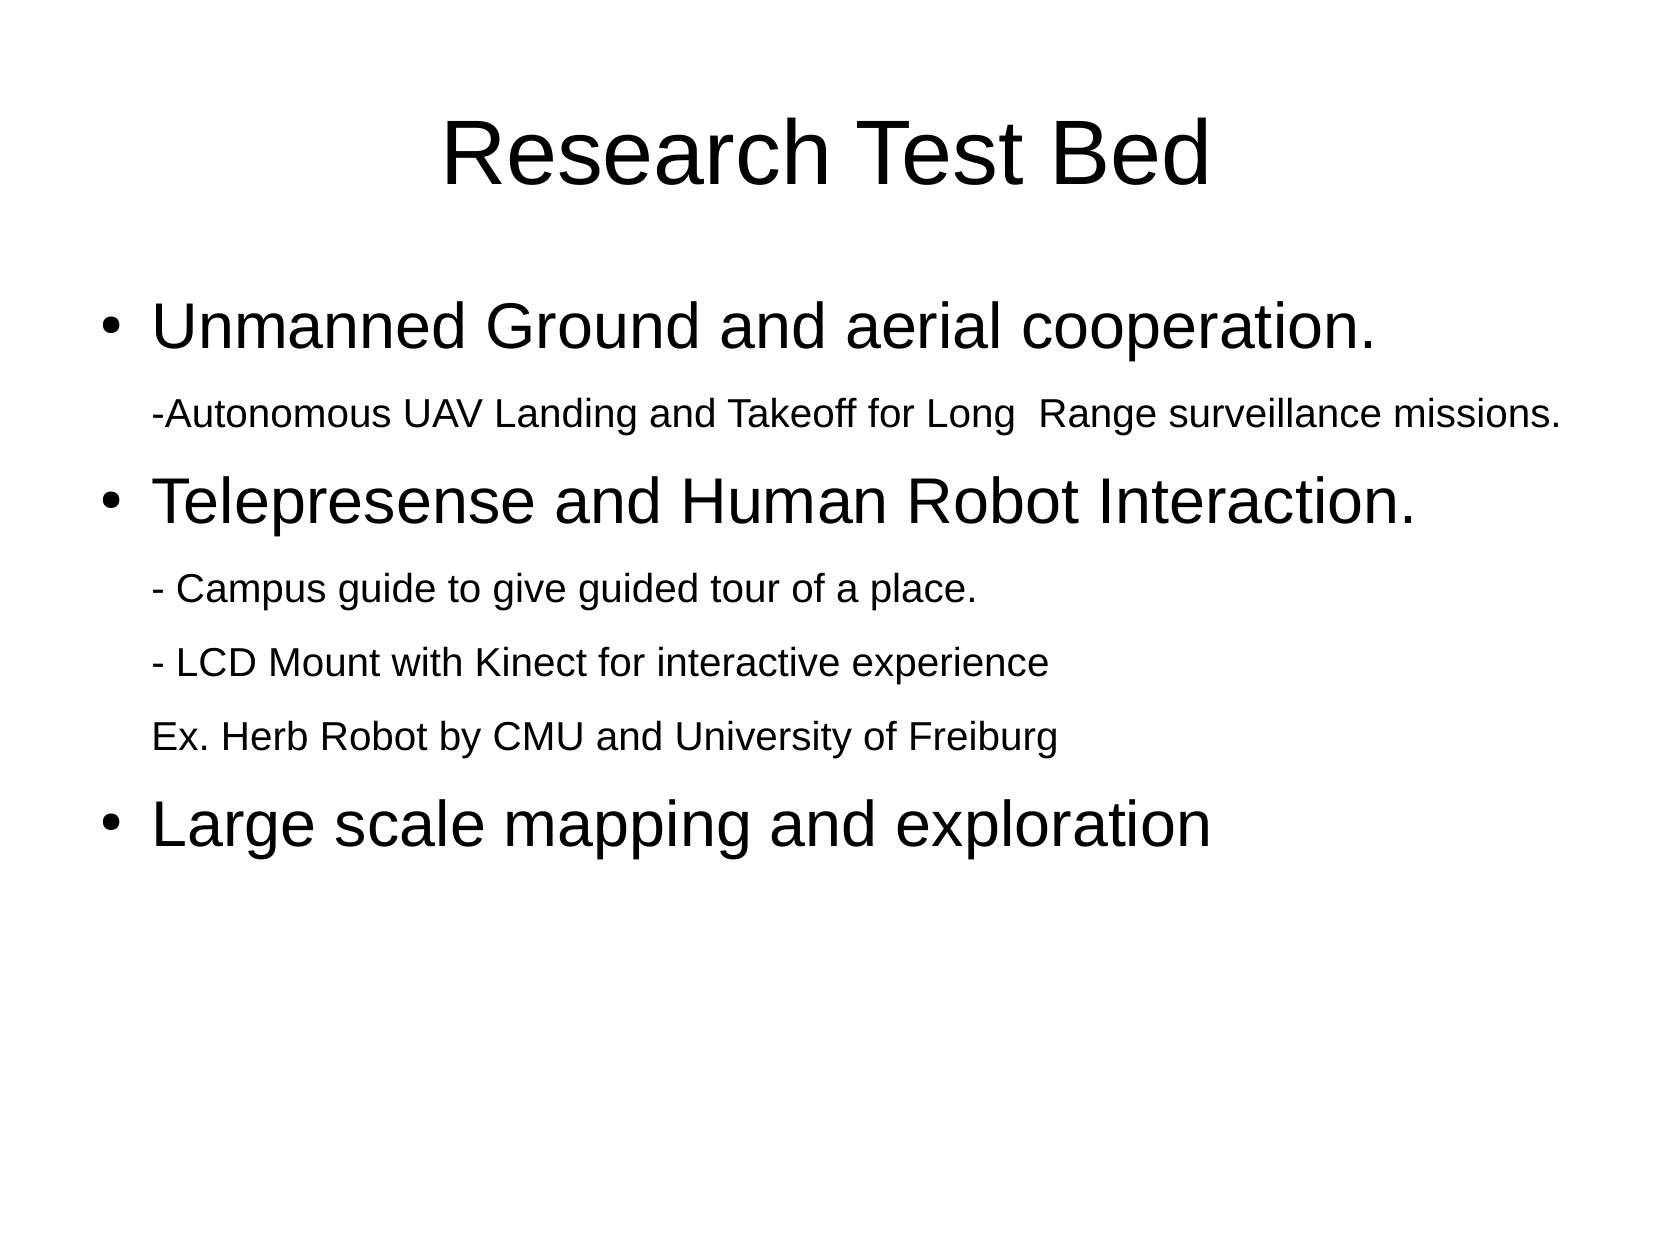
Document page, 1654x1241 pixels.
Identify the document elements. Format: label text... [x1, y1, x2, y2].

list Unmanned Ground and aerial cooperation. -Autonomous UAV Landing and Takeoff for Long Range surveillance missions. Telepresense and Human Robot Interaction. - Campus guide to give guided tour of a place. - LCD Mount with Kinect for interactive experience Ex. Herb Robot by CMU and University of Freiburg Large scale mapping and exploration [82, 290, 1571, 1010]
title Research Test Bed [82, 49, 1571, 257]
